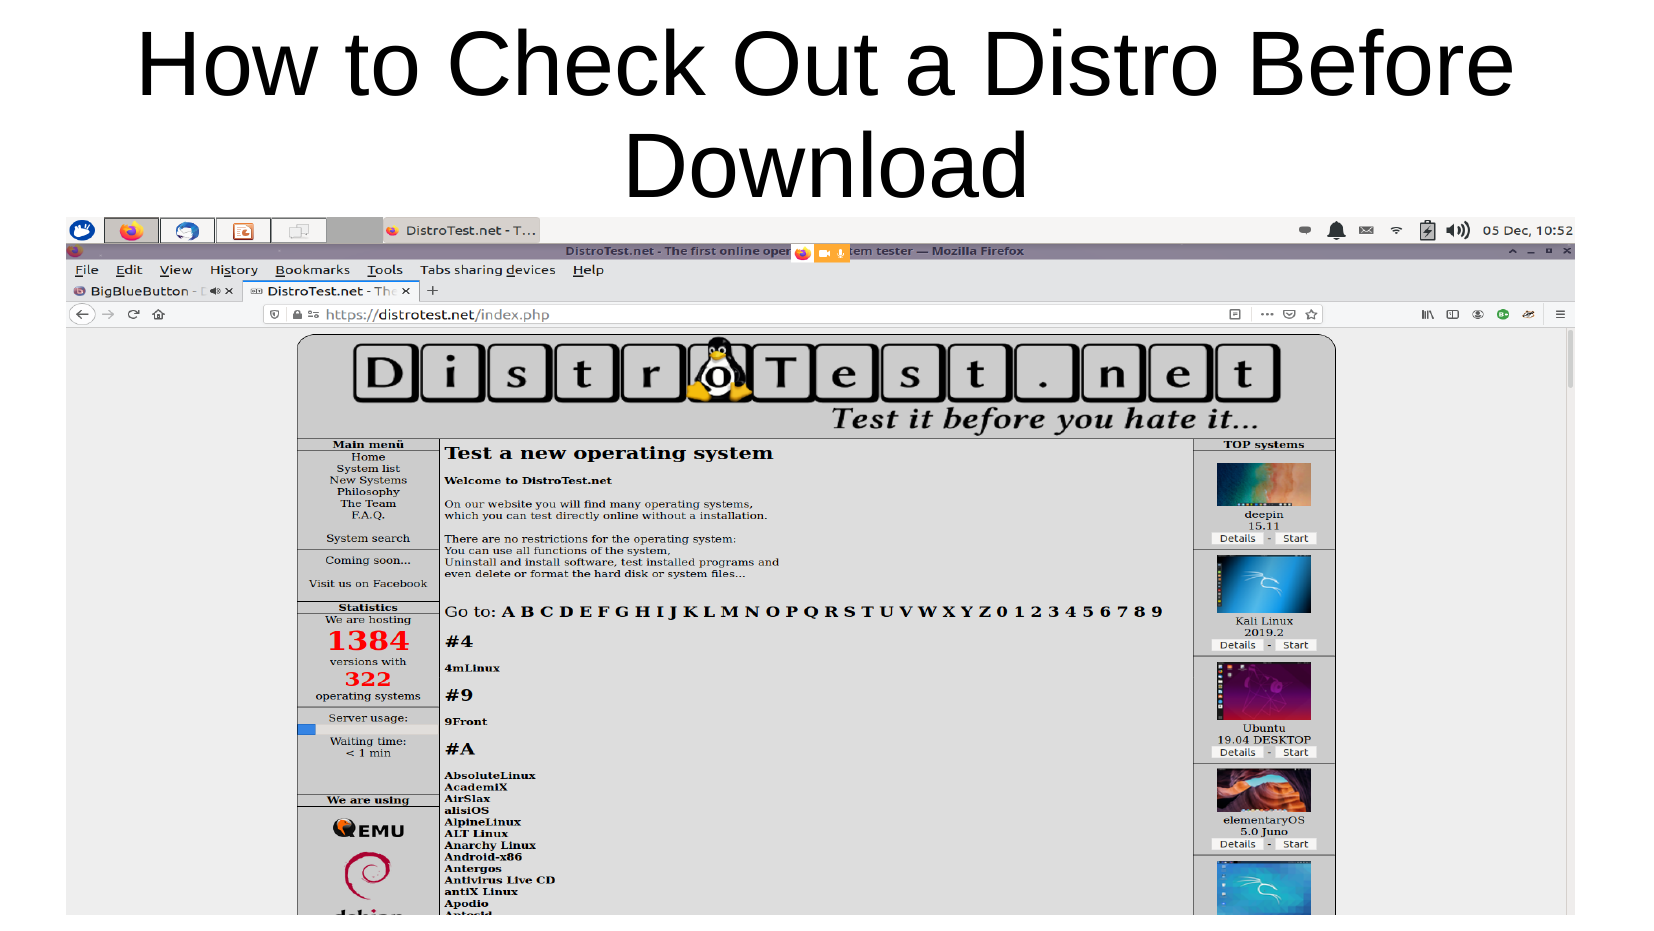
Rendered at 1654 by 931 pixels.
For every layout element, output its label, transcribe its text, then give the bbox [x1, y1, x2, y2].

title How to Check Out a Distro Before Download [82, 12, 1571, 217]
picture [66, 217, 1576, 916]
